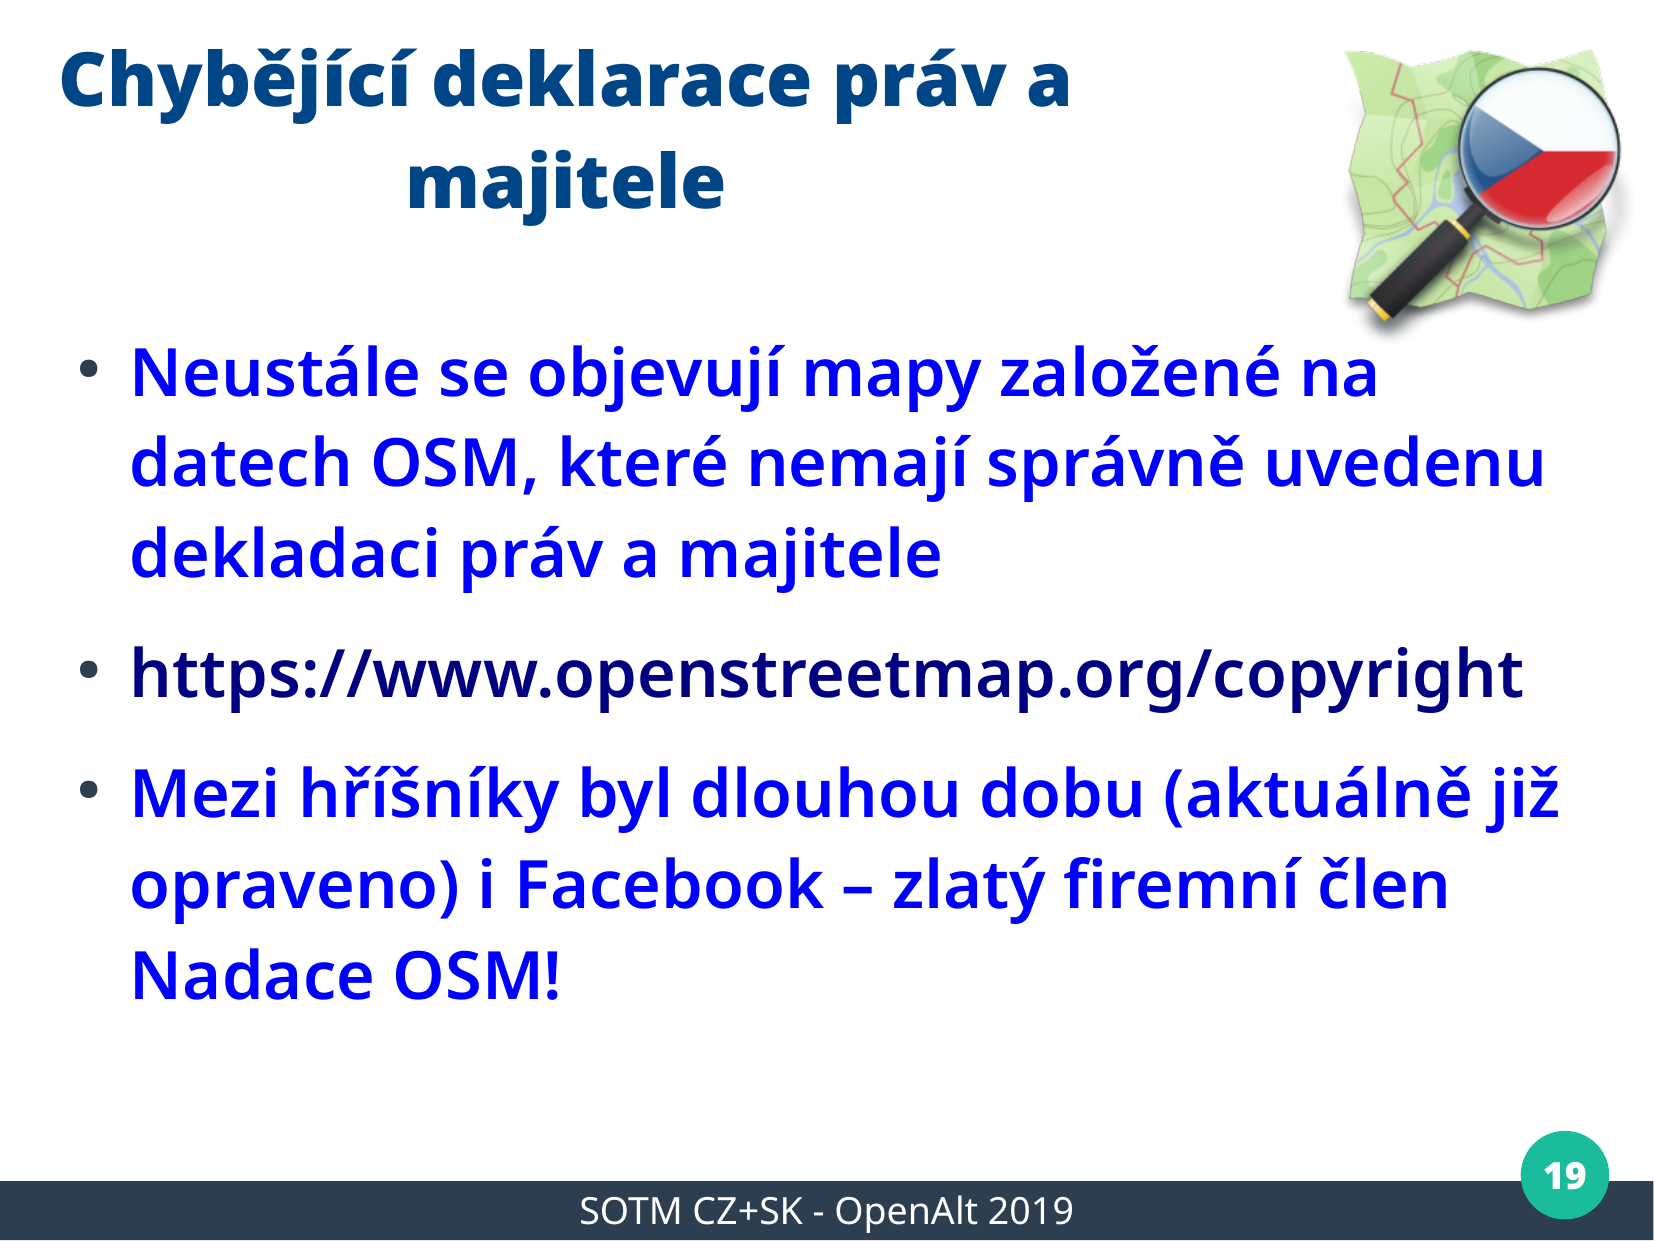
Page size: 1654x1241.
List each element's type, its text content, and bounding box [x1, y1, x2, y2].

title Chybějící deklarace práv a majitele [59, 49, 1347, 207]
picture [1334, 49, 1635, 350]
list Neustále se objevují mapy založené na datech OSM, které nemají správně uvedenu dekladaci práv a majitele https://www.openstreetmap.org/copyright Mezi hříšníky byl dlouhou dobu (aktuálně již opraveno) i Facebook – zlatý firemní člen Nadace OSM! [59, 324, 1595, 1152]
